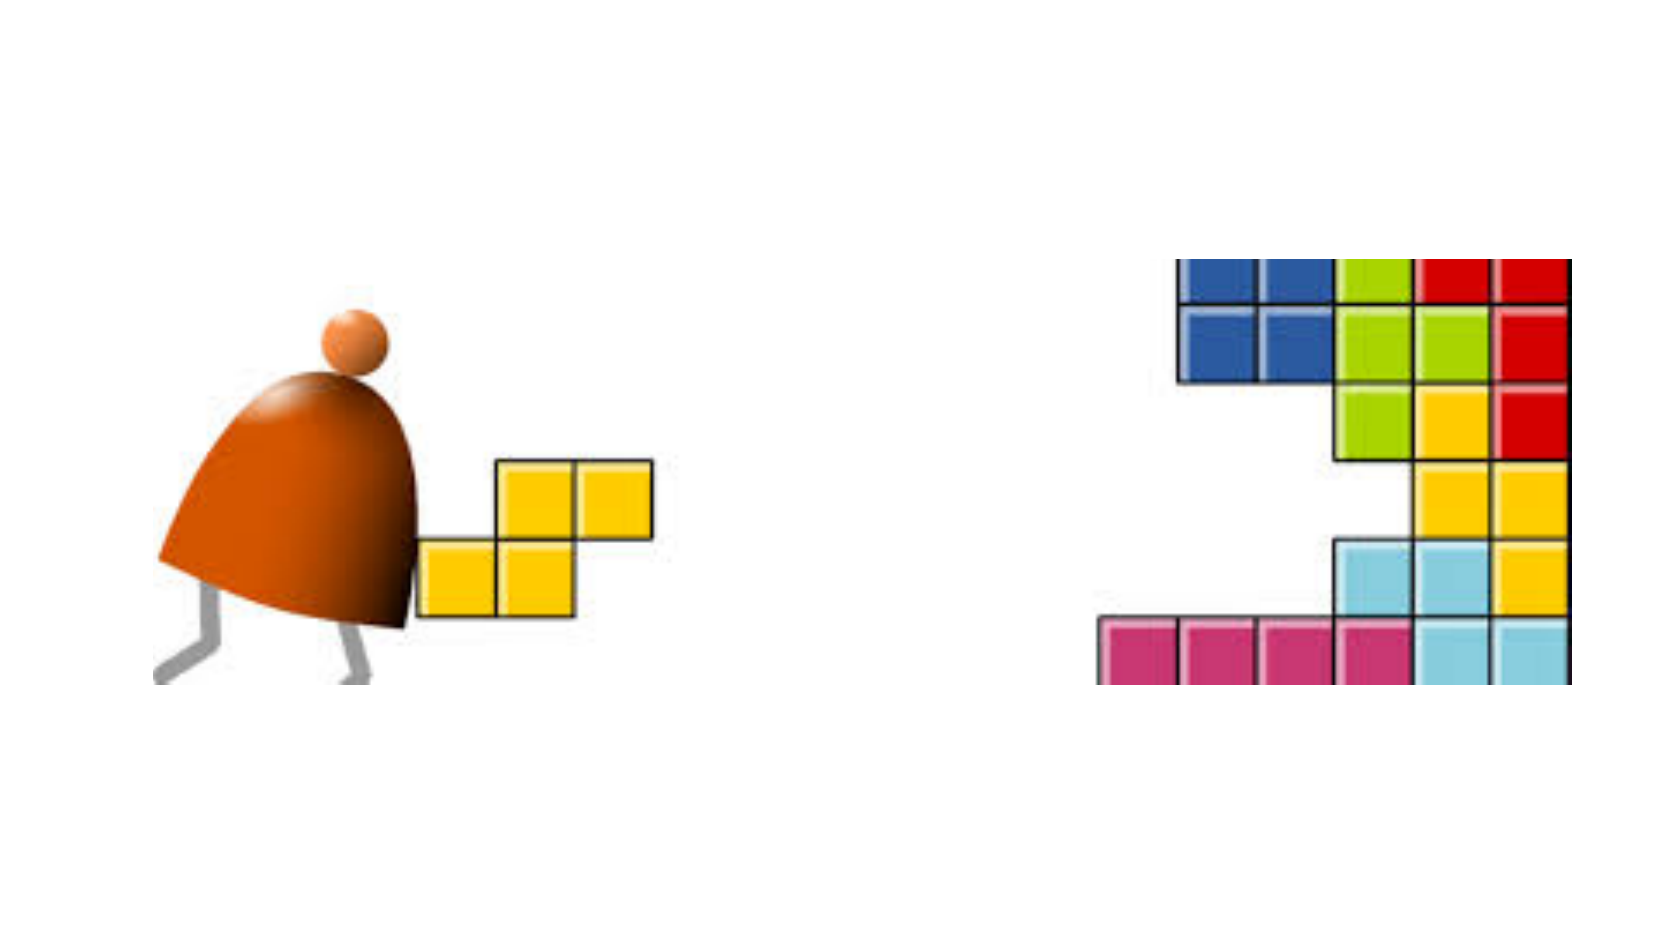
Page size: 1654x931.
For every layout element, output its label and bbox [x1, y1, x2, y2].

picture [153, 259, 1572, 686]
